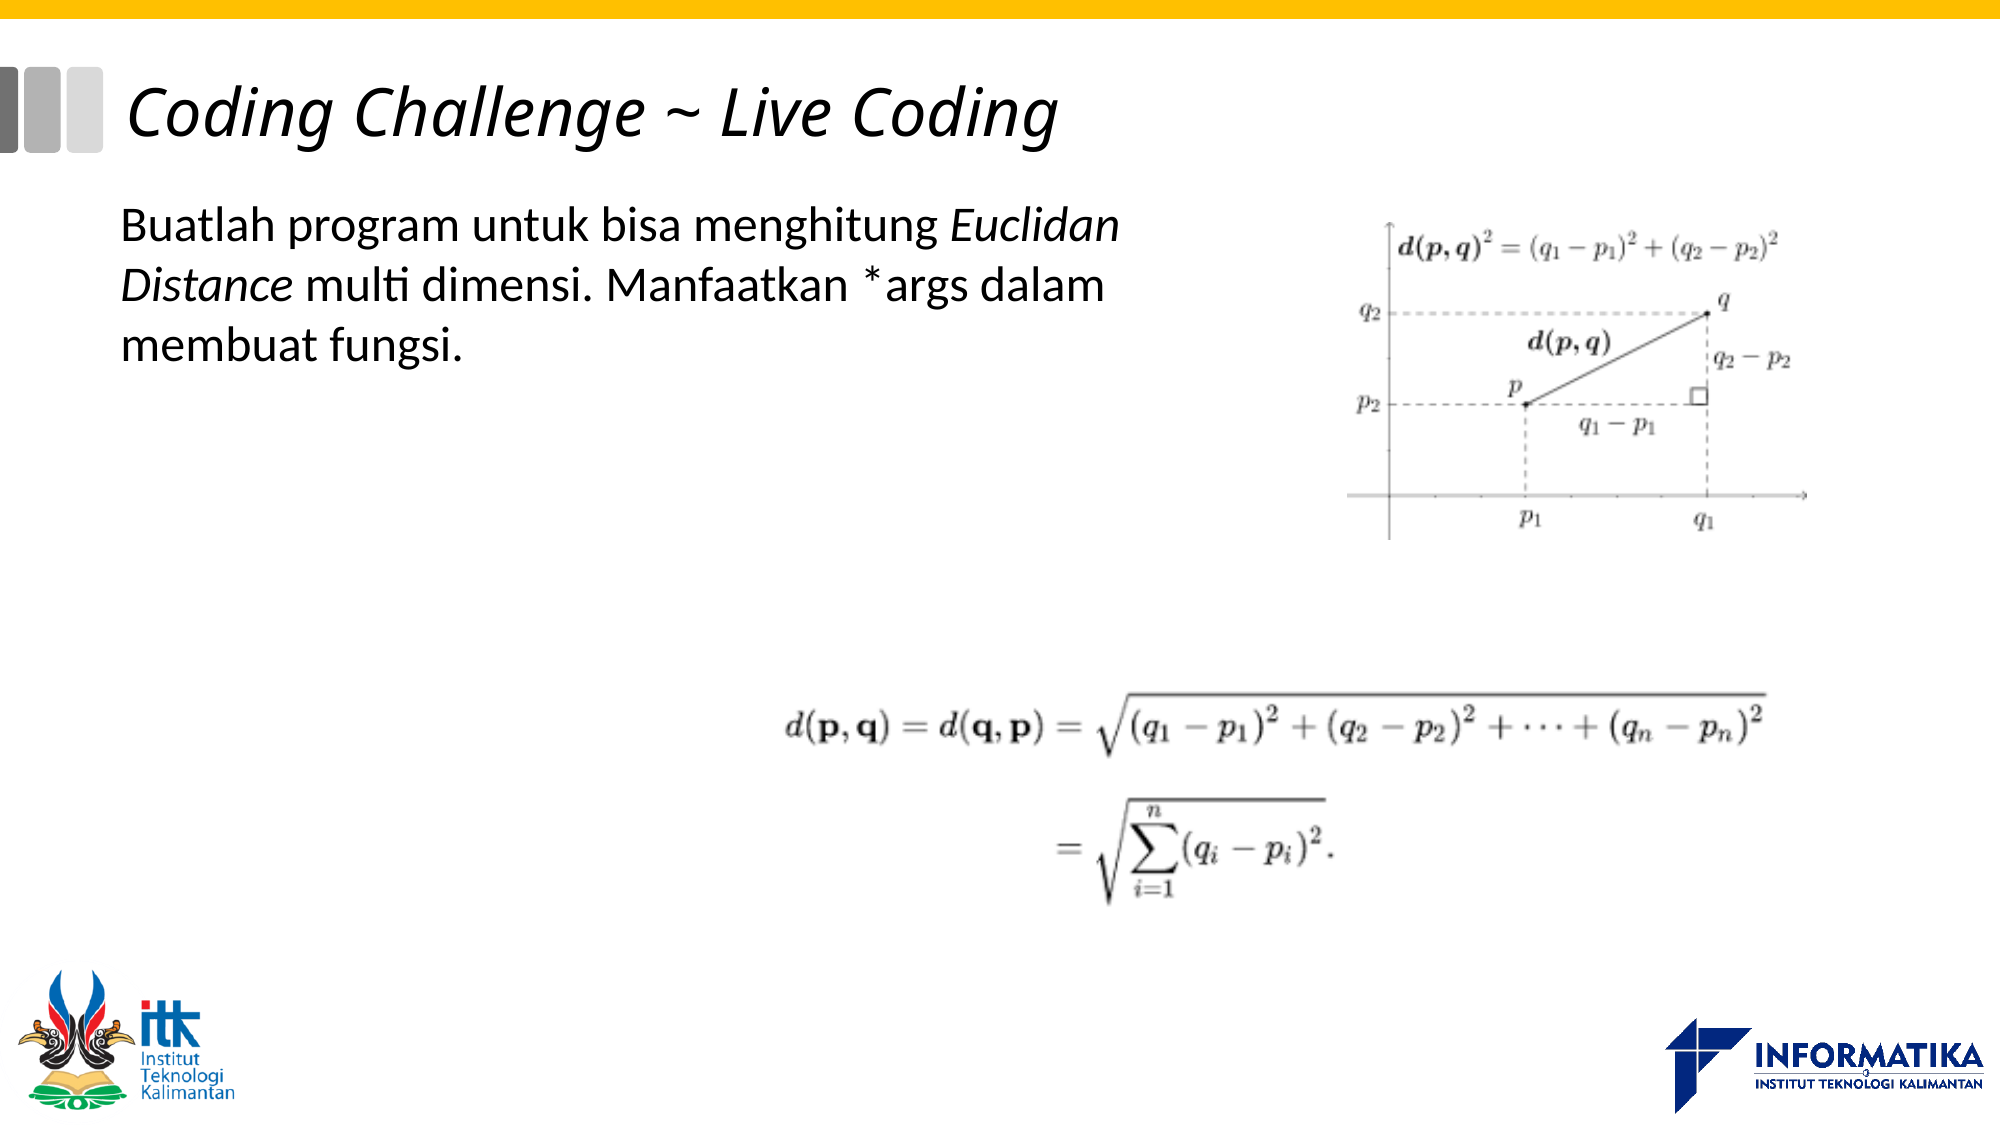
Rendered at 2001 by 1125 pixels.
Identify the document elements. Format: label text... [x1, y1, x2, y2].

picture [1664, 1017, 1984, 1114]
picture [780, 688, 1773, 910]
text_box [0, 0, 2000, 19]
picture [0, 935, 253, 1125]
picture [1347, 222, 1807, 540]
text_box Buatlah program untuk bisa menghitung Euclidan Distance multi dimensi. Manfaatkan *args dalam membuat fungsi. [105, 184, 1314, 379]
title Coding Challenge ~ Live Coding [105, 59, 1831, 168]
